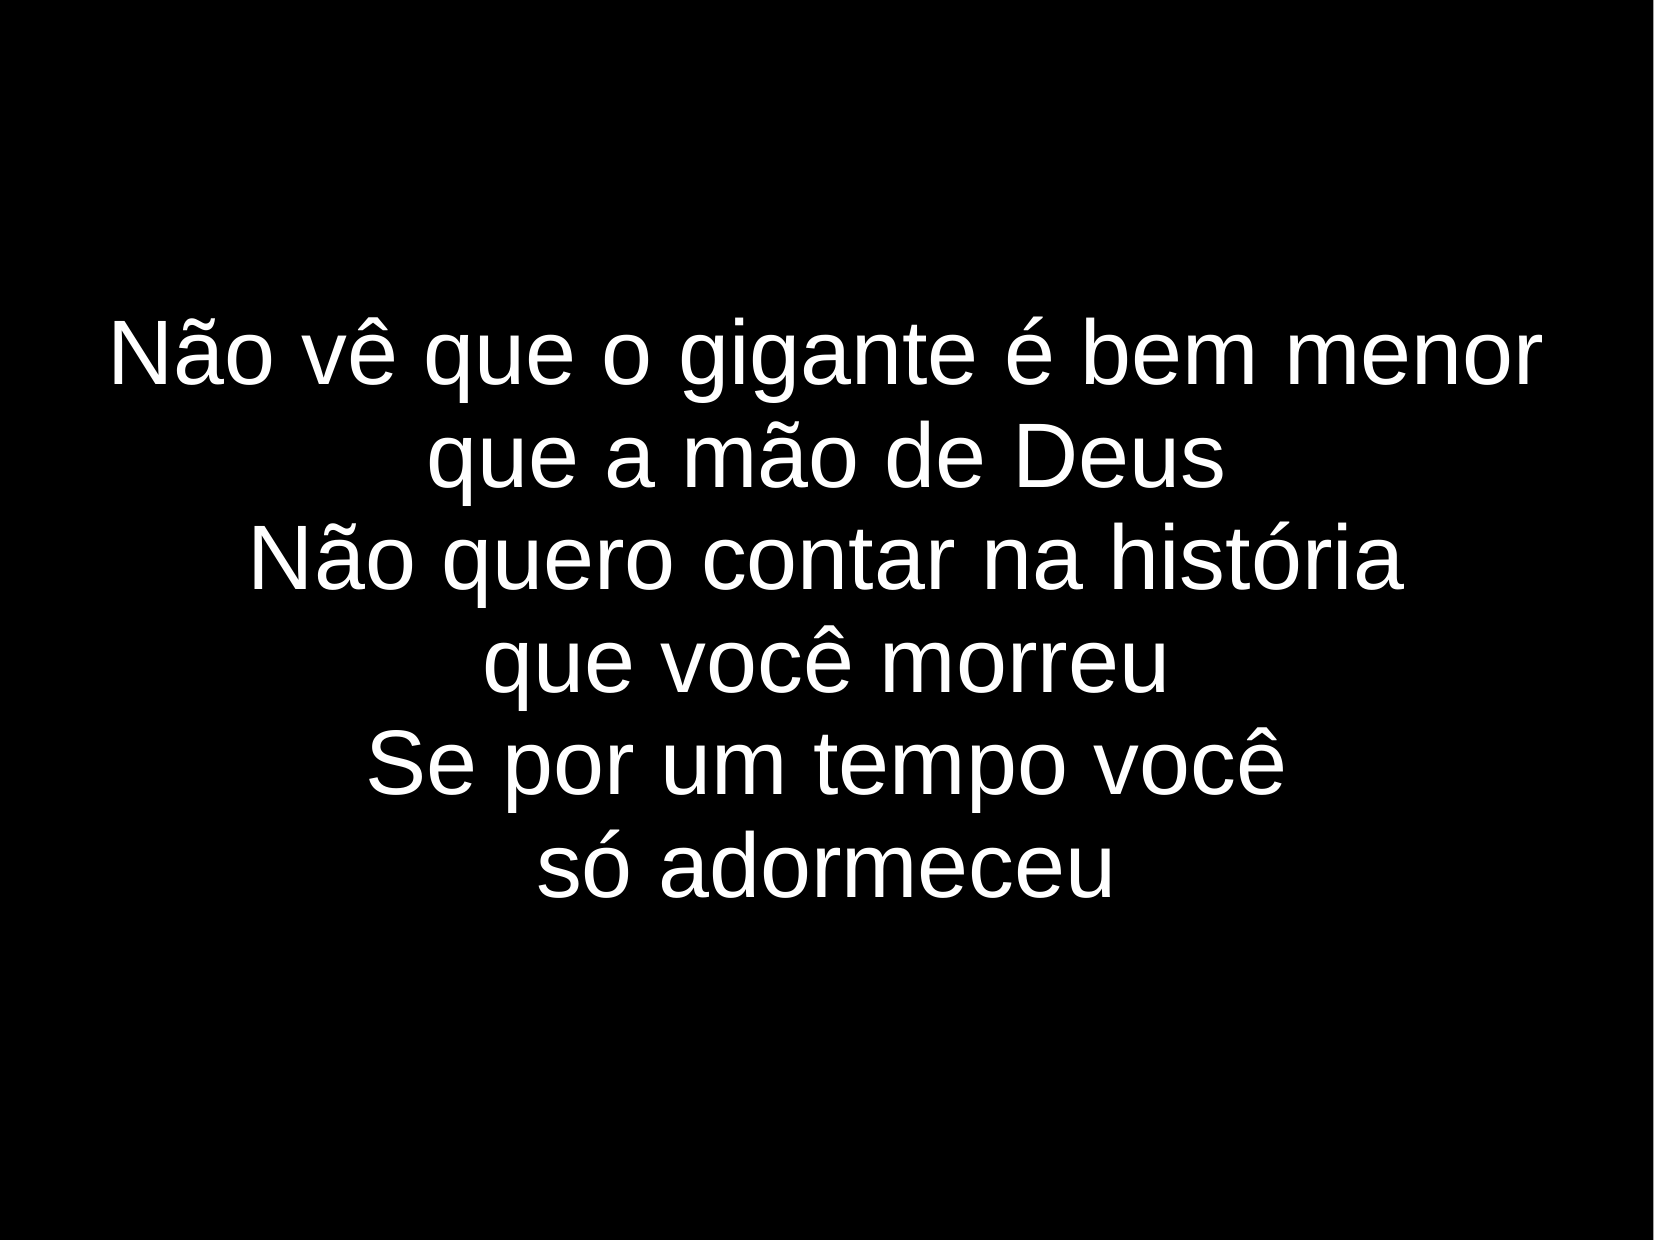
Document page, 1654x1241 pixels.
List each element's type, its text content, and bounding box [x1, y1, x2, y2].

subtitle Não vê que o gigante é bem menor que a mão de Deus Não quero contar na história que você morreu Se por um tempo você só adormeceu [82, 49, 1571, 1170]
